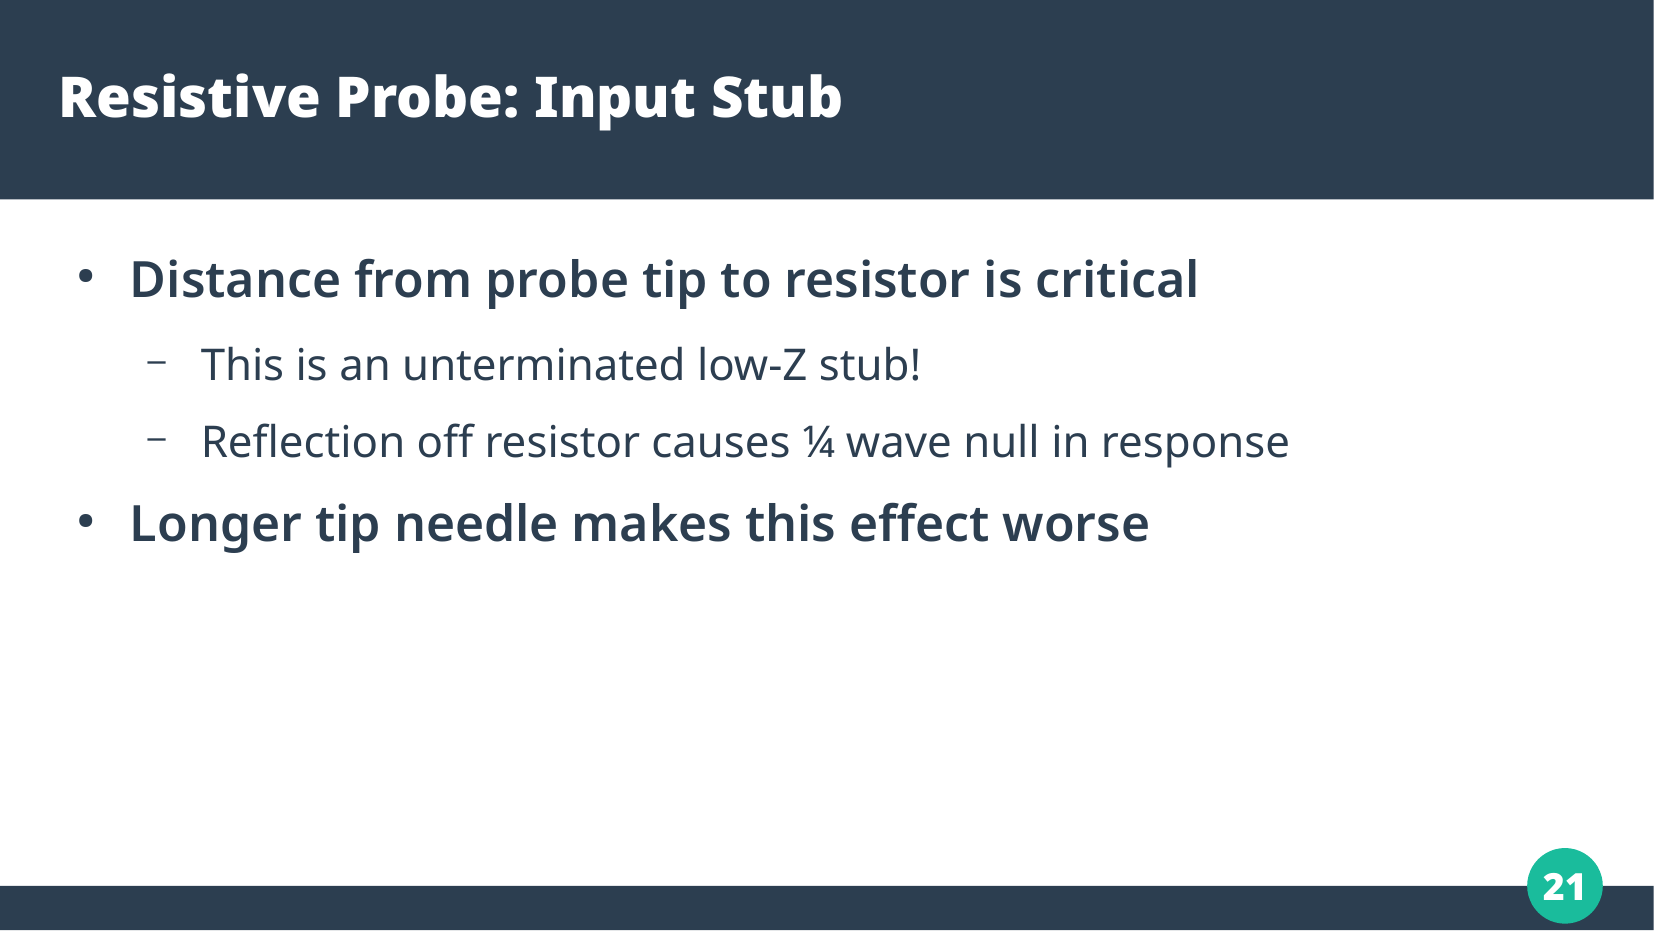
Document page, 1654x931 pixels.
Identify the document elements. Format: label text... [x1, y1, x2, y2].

list Distance from probe tip to resistor is critical This is an unterminated low-Z stub! Reflection off resistor causes ¼ wave null in response Longer tip needle makes this effect worse [59, 243, 1595, 864]
title Resistive Probe: Input Stub [59, 37, 1595, 155]
